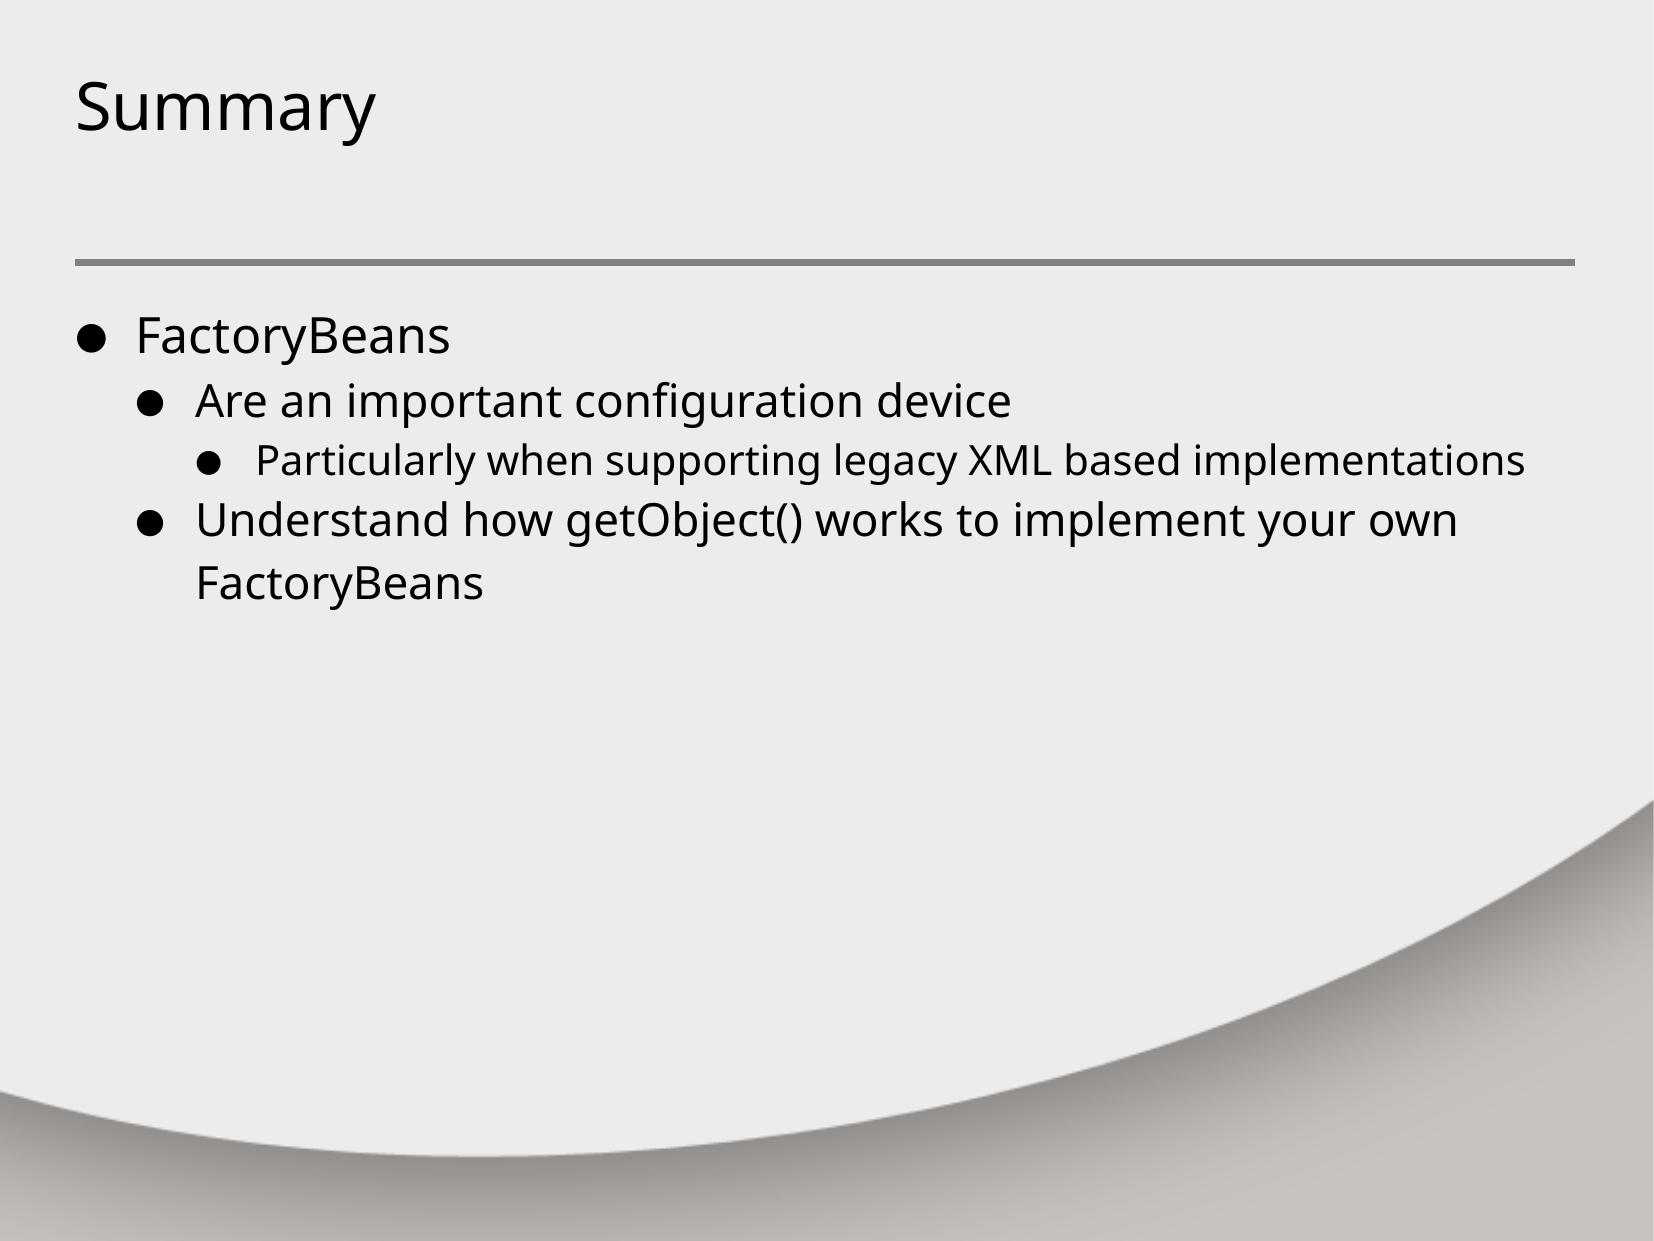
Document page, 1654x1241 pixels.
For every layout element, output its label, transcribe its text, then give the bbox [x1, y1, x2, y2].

picture [0, 0, 1654, 1241]
list FactoryBeans Are an important configuration device Particularly when supporting legacy XML based implementations Understand how getObject() works to implement your own FactoryBeans [75, 300, 1576, 1163]
title Summary [75, 75, 1576, 226]
